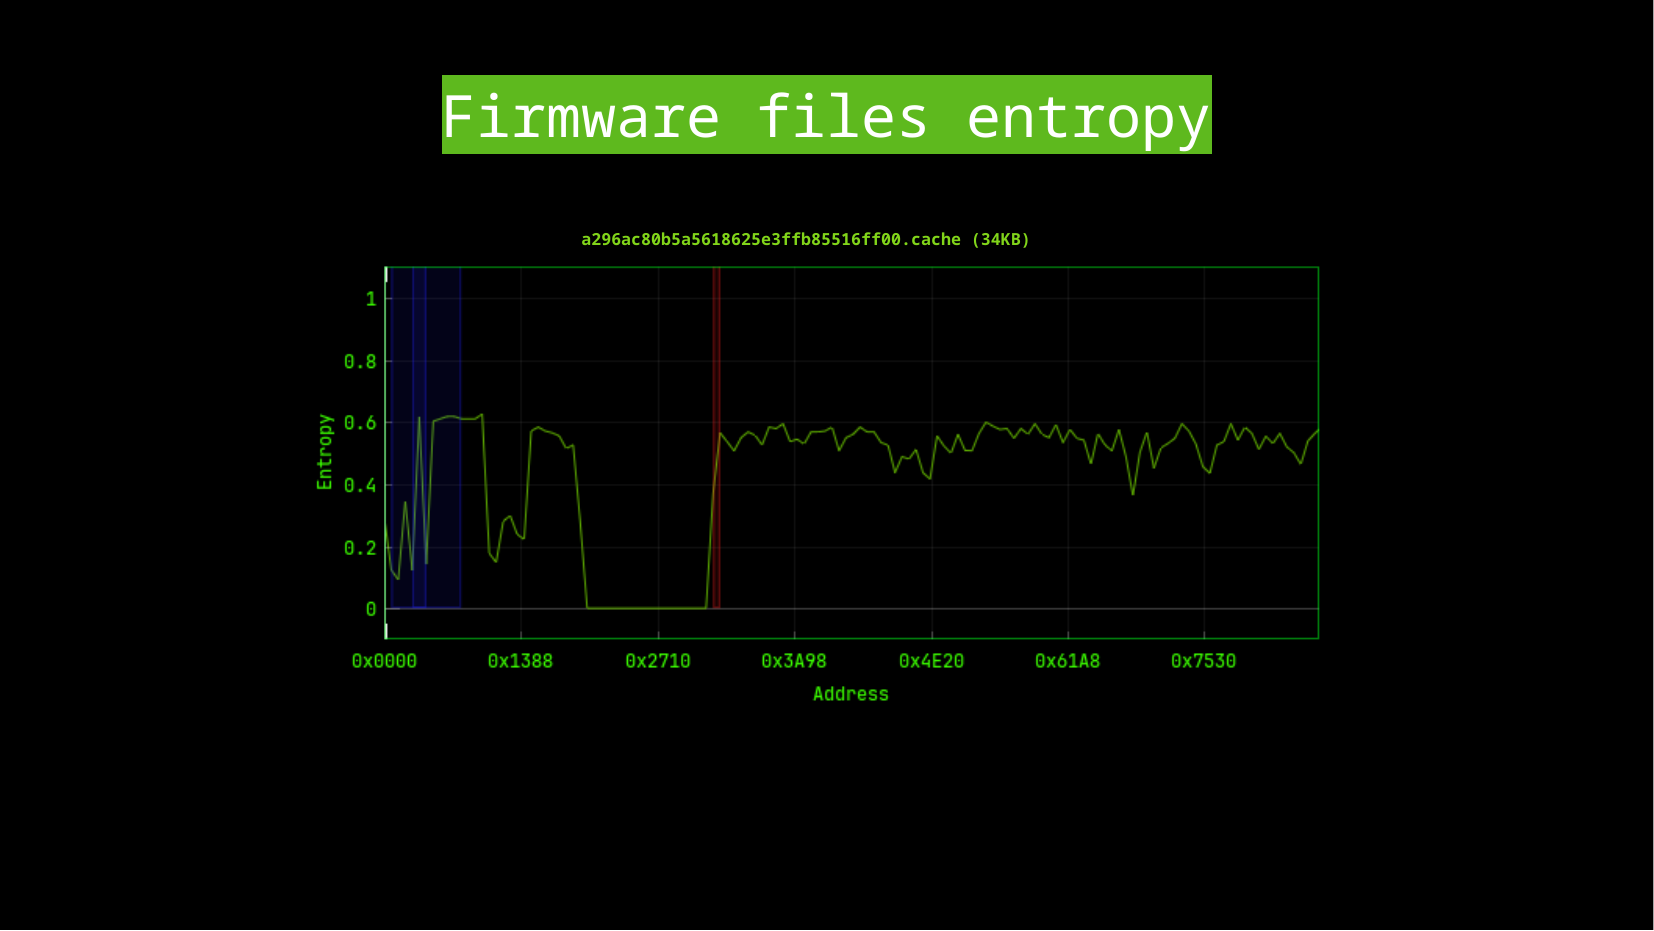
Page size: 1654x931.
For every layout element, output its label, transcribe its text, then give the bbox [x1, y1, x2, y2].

text_box a296ac80b5a5618625e3ffb85516ff00.cache (34KB) [300, 192, 1313, 251]
title Firmware files entropy [82, 37, 1571, 193]
picture [297, 251, 1332, 707]
